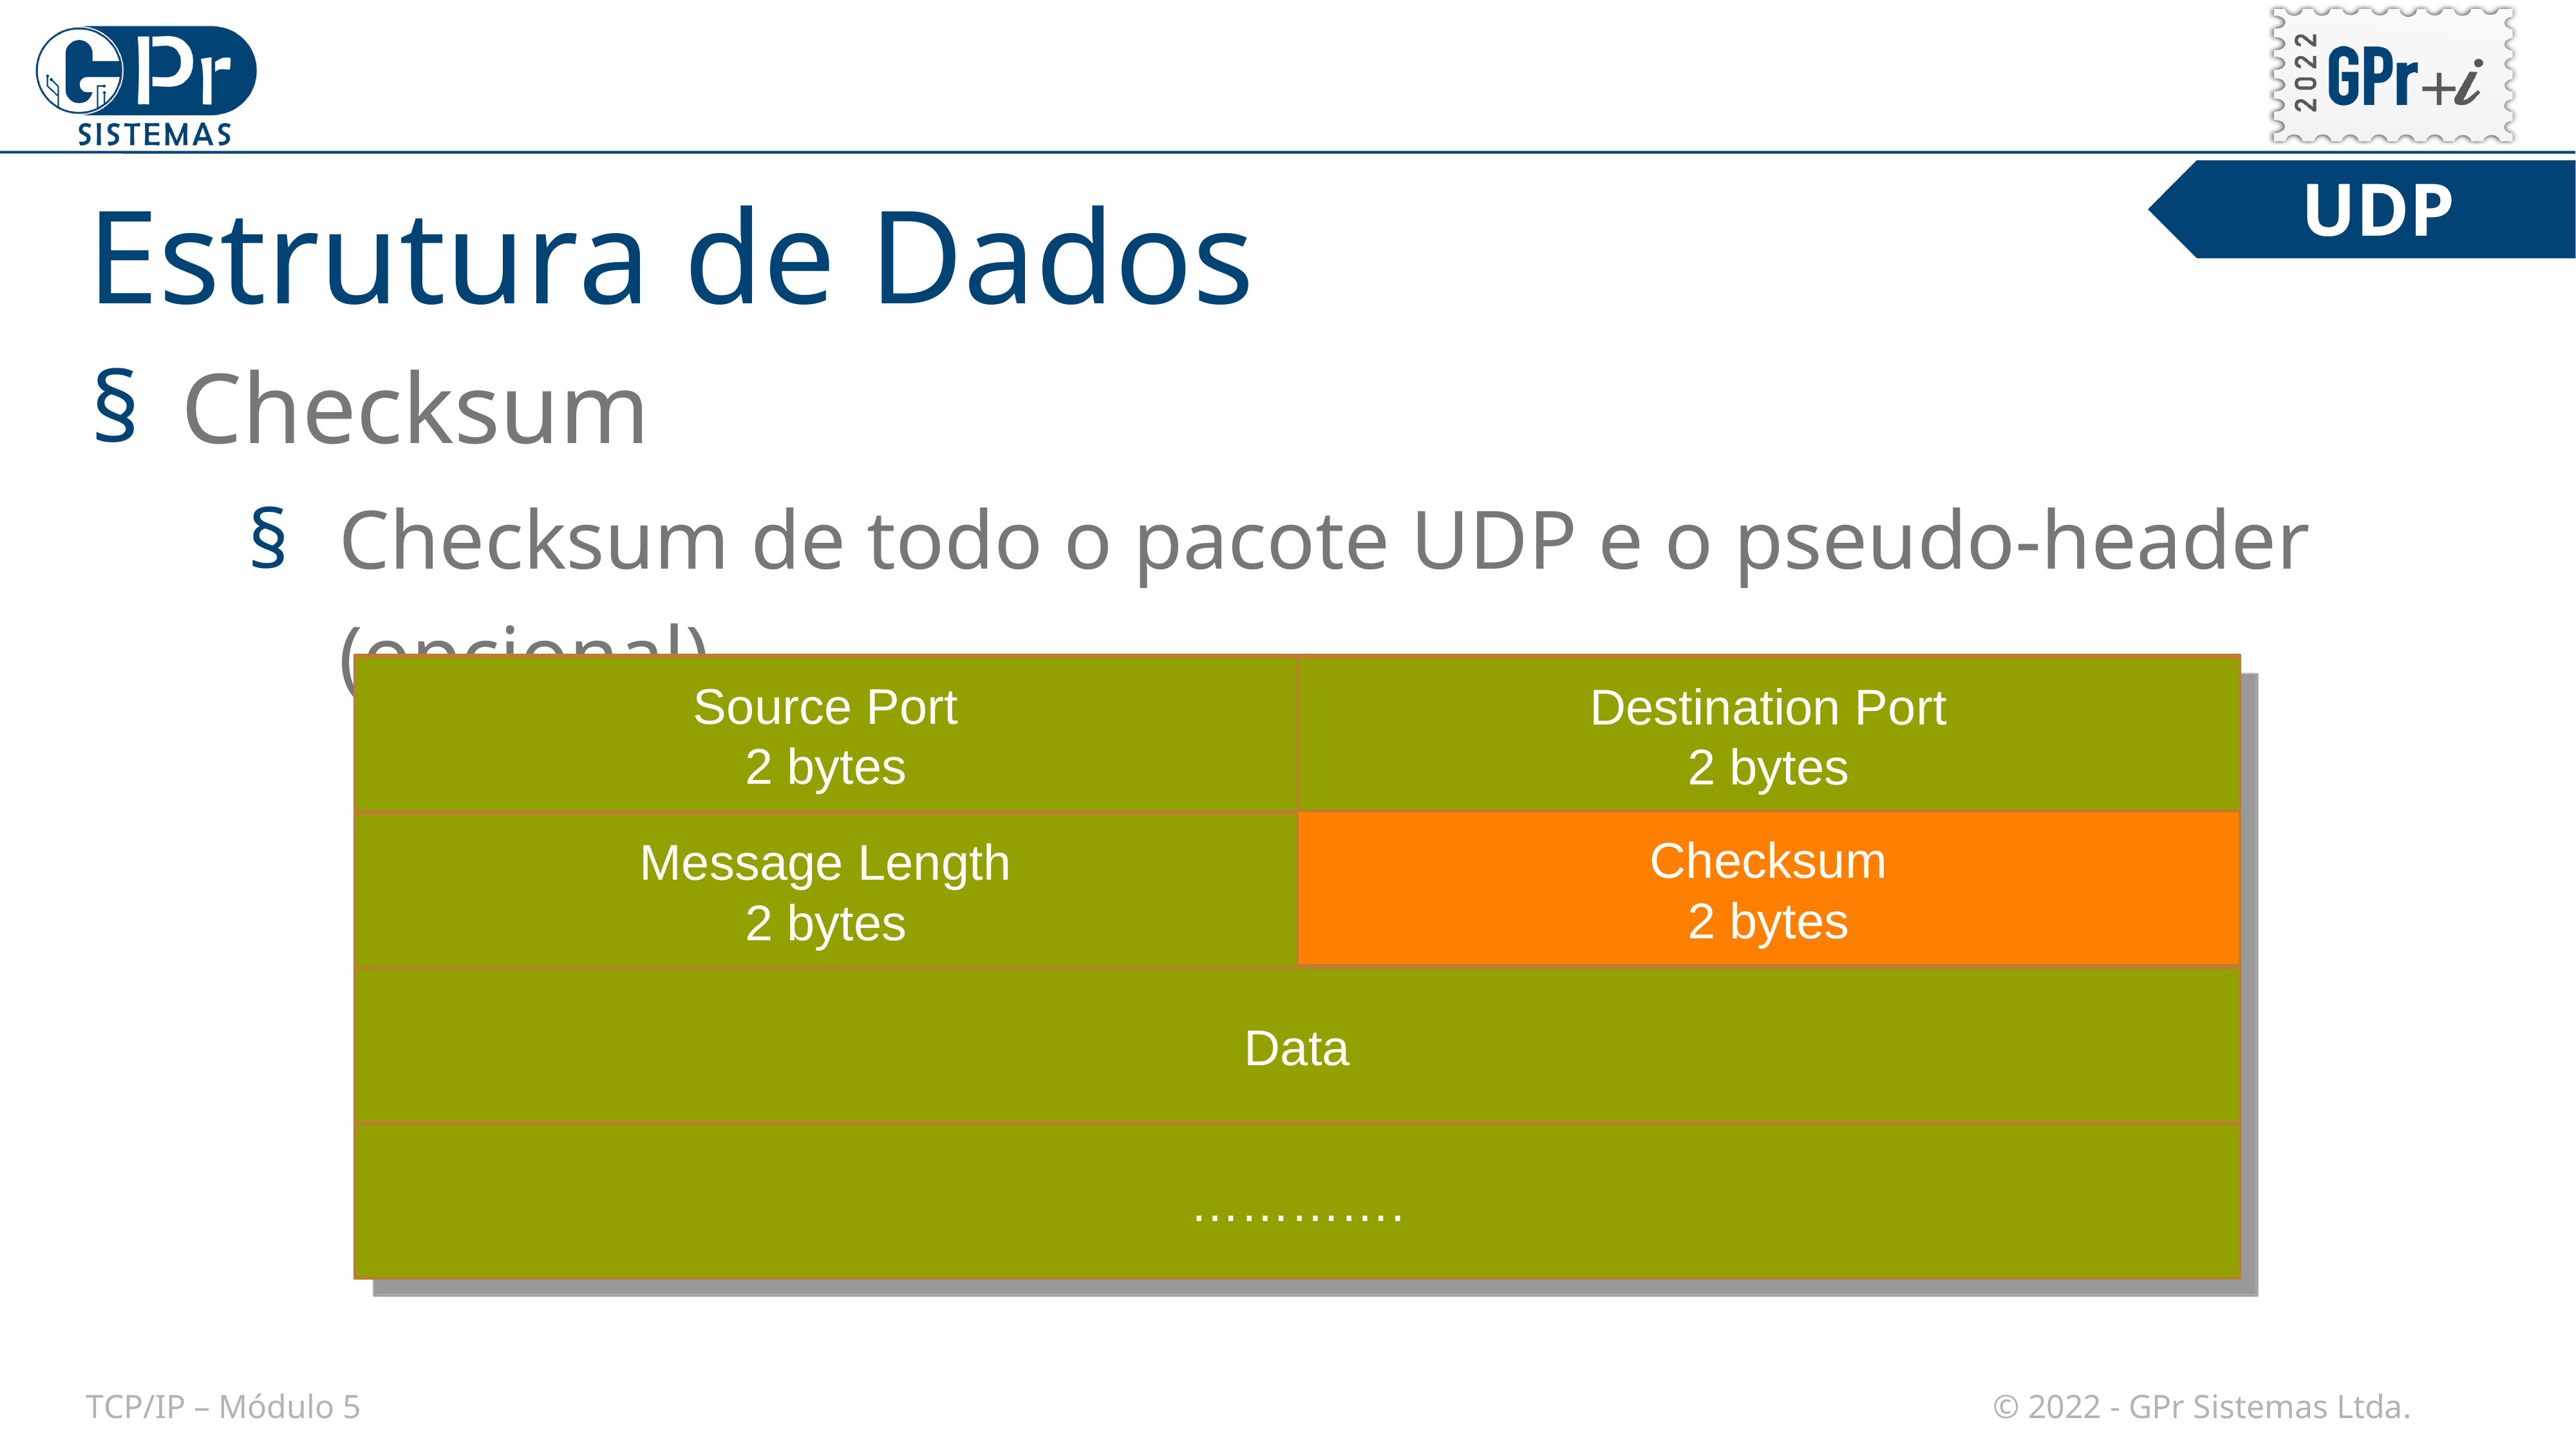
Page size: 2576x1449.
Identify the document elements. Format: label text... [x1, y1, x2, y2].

text_box Data [355, 968, 2240, 1122]
list Checksum Checksum de todo o pacote UDP e o pseudo-header (opcional) [80, 319, 2496, 1382]
text_box [1297, 965, 2240, 968]
picture [34, 26, 257, 147]
picture [2268, 4, 2519, 145]
text_box Message Length 2 bytes [355, 813, 1297, 968]
list Estrutura de Dados [81, 169, 2496, 343]
text_box Destination Port 2 bytes [1297, 657, 2240, 811]
text_box Checksum 2 bytes [1297, 811, 2240, 965]
text_box …………. [355, 1124, 2240, 1278]
text_box [2148, 160, 2576, 258]
text_box Source Port 2 bytes [355, 657, 1297, 811]
text_box UDP [2219, 157, 2537, 256]
